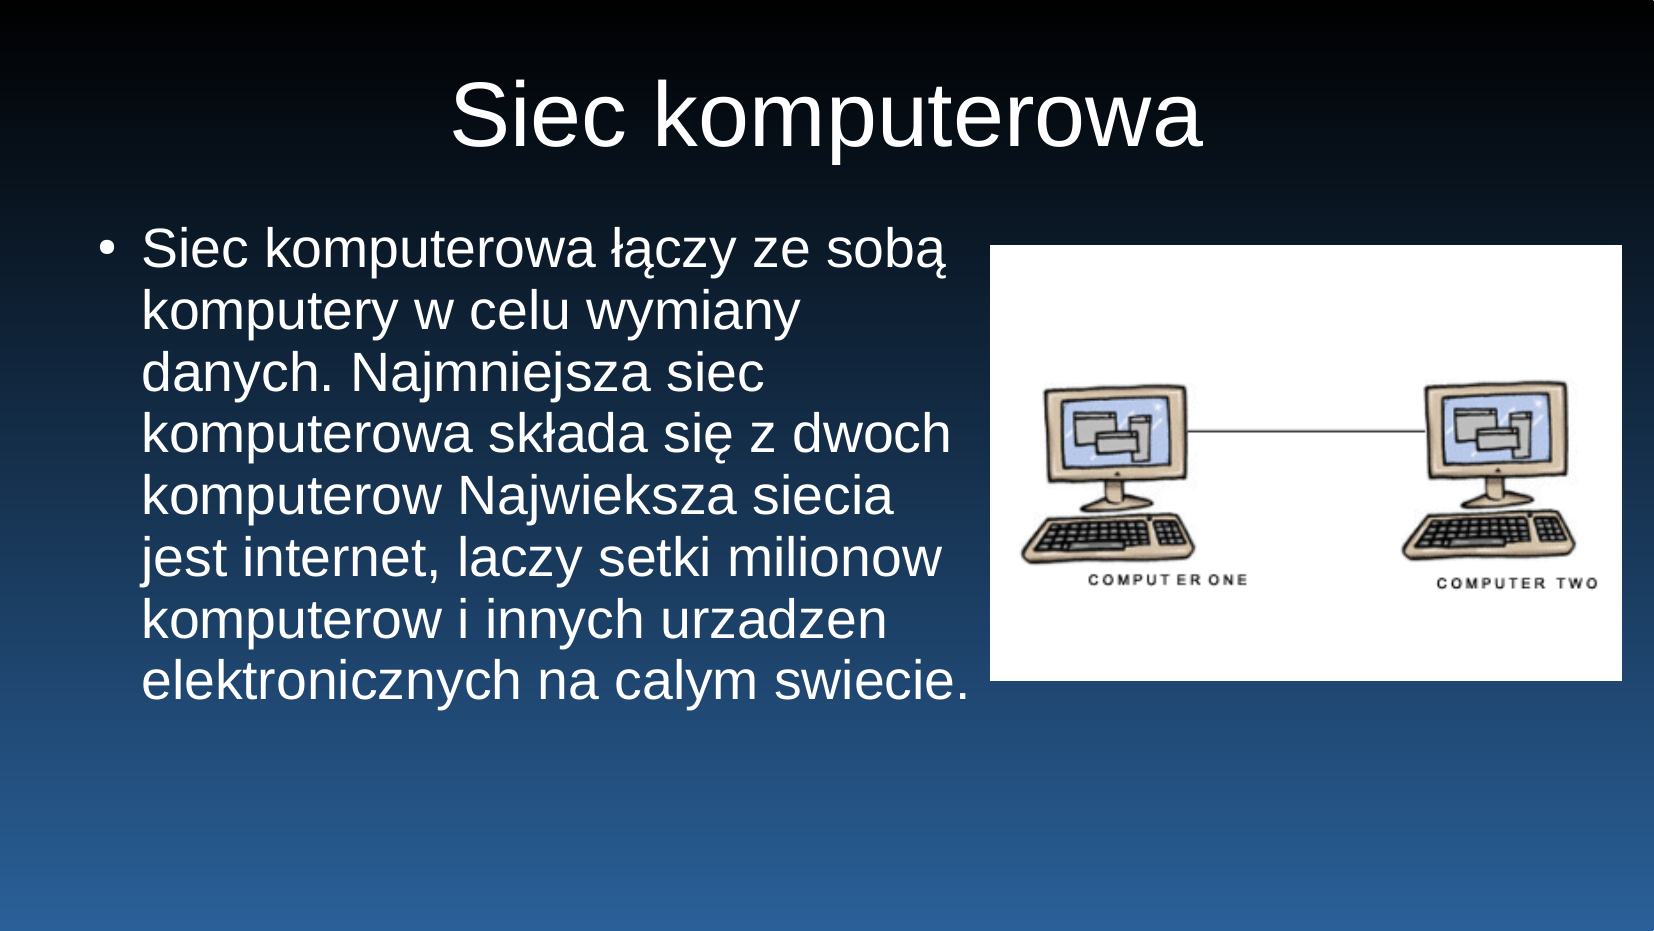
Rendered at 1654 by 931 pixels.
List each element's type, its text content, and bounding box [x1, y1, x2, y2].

title Siec komputerowa [82, 37, 1571, 193]
picture [991, 245, 1622, 681]
list Siec komputerowa łączy ze sobą komputery w celu wymiany danych. Najmniejsza siec komputerowa składa się z dwoch komputerow Najwieksza siecia jest internet, laczy setki milionow komputerow i innych urzadzen elektronicznych na calym swiecie. [82, 217, 991, 758]
